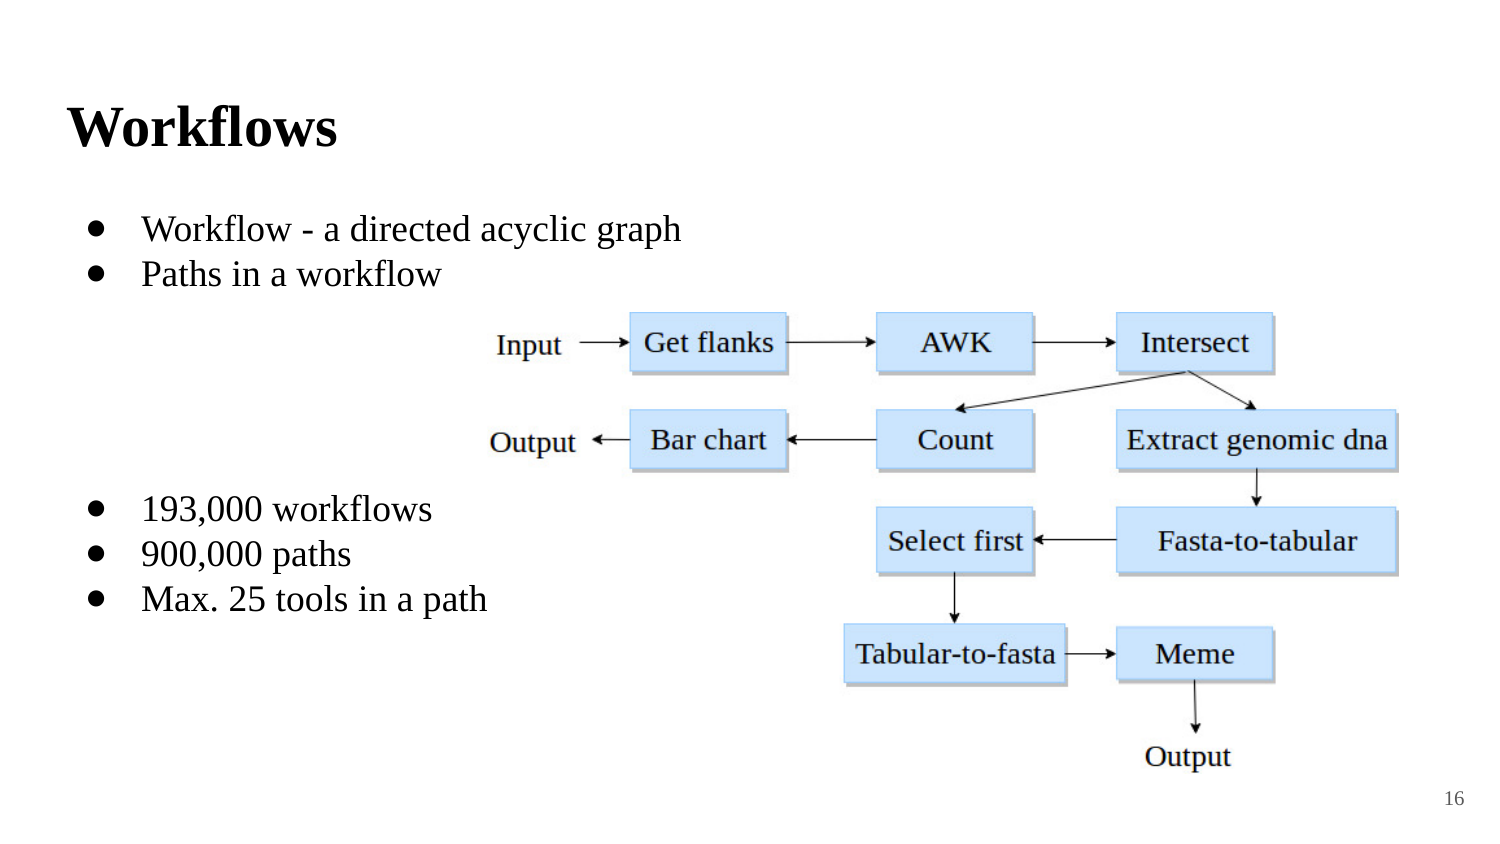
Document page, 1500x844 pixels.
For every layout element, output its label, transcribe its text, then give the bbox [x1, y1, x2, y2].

picture [487, 312, 1399, 774]
list Workflow - a directed acyclic graph Paths in a workflow 193,000 workflows 900,000 paths Max. 25 tools in a path [51, 189, 1449, 750]
title Workflows [51, 72, 1449, 167]
slide_number <number> [1389, 764, 1480, 830]
